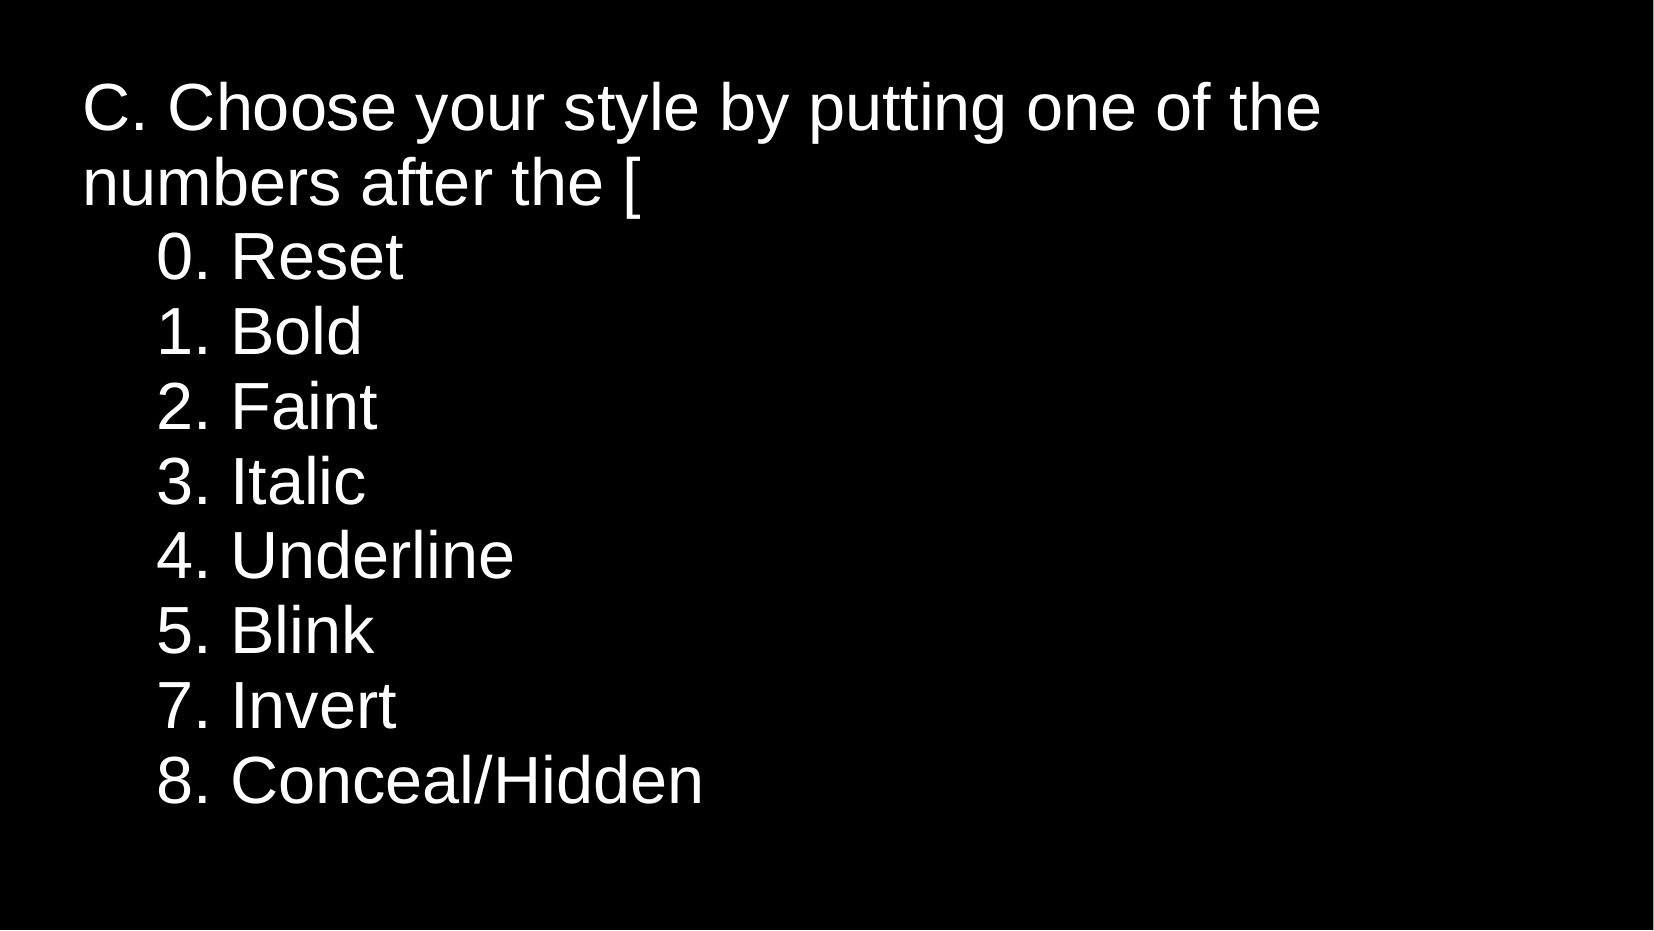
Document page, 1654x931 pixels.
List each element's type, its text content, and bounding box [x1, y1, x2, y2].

subtitle C. Choose your style by putting one of the numbers after the [ 0. Reset 1. Bold 2. Faint 3. Italic 4. Underline 5. Blink 7. Invert 8. Conceal/Hidden [82, 69, 1571, 818]
